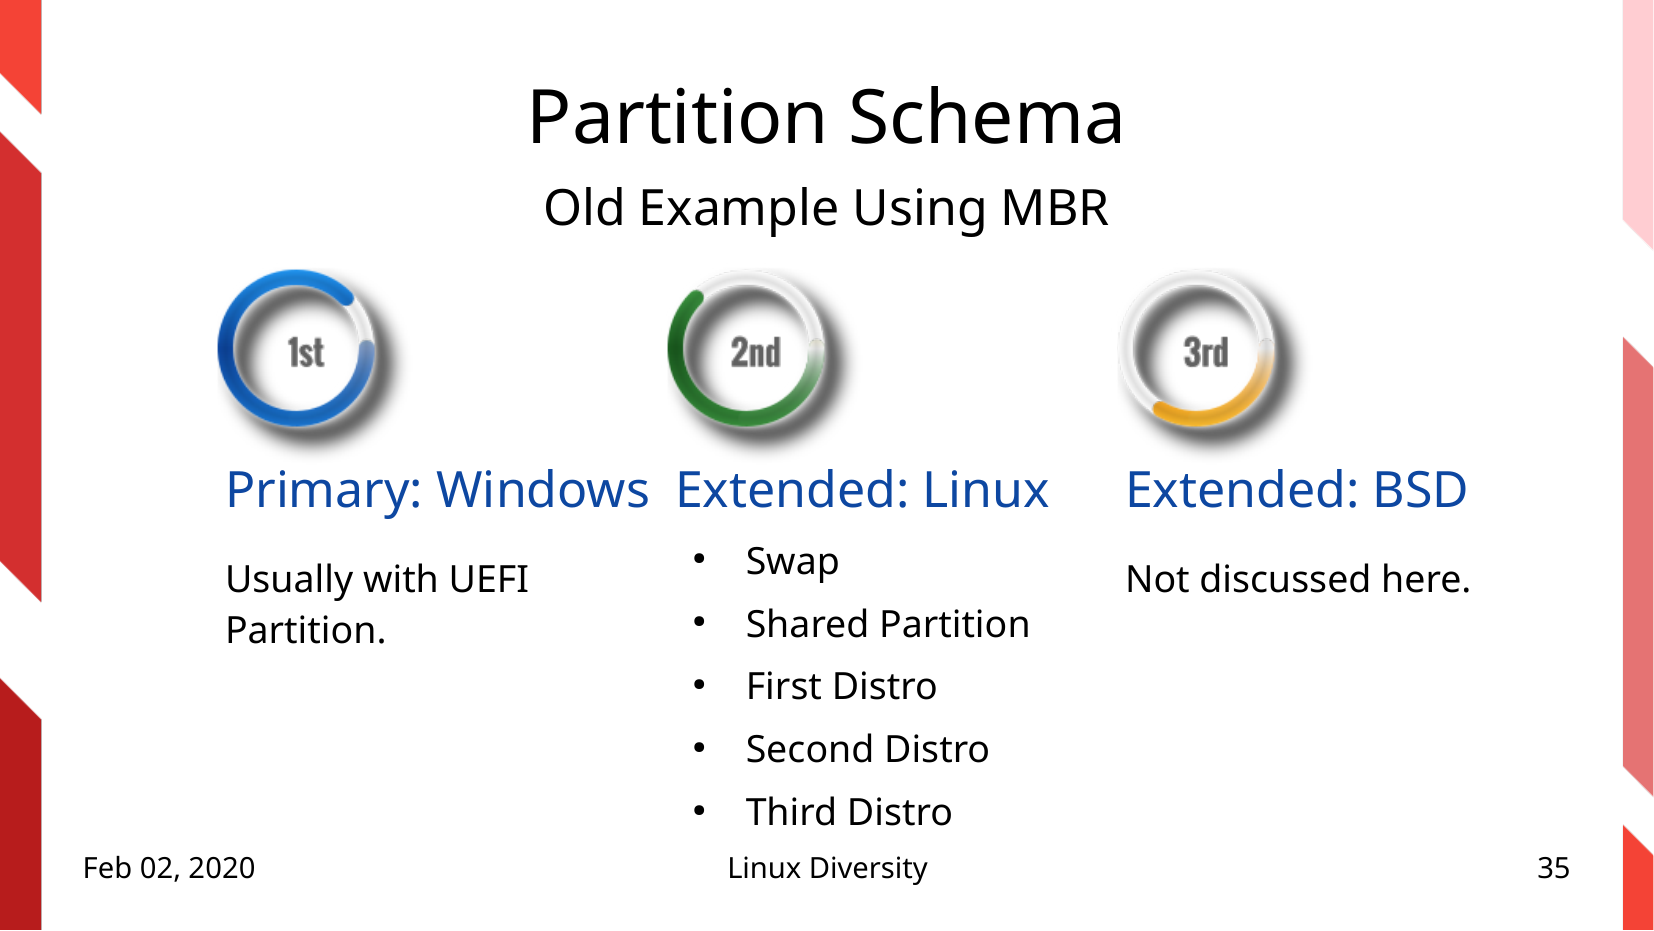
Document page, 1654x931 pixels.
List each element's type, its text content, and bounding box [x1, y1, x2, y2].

title Partition Schema [82, 37, 1571, 165]
list Primary: Windows Usually with UEFI Partition. [225, 454, 675, 696]
list Extended: BSD Not discussed here. [1125, 454, 1576, 696]
text_box Old Example Using MBR [82, 165, 1571, 271]
list Extended: Linux Swap Shared Partition First Distro Second Distro Third Distro [675, 454, 1126, 931]
picture [0, 0, 1654, 930]
